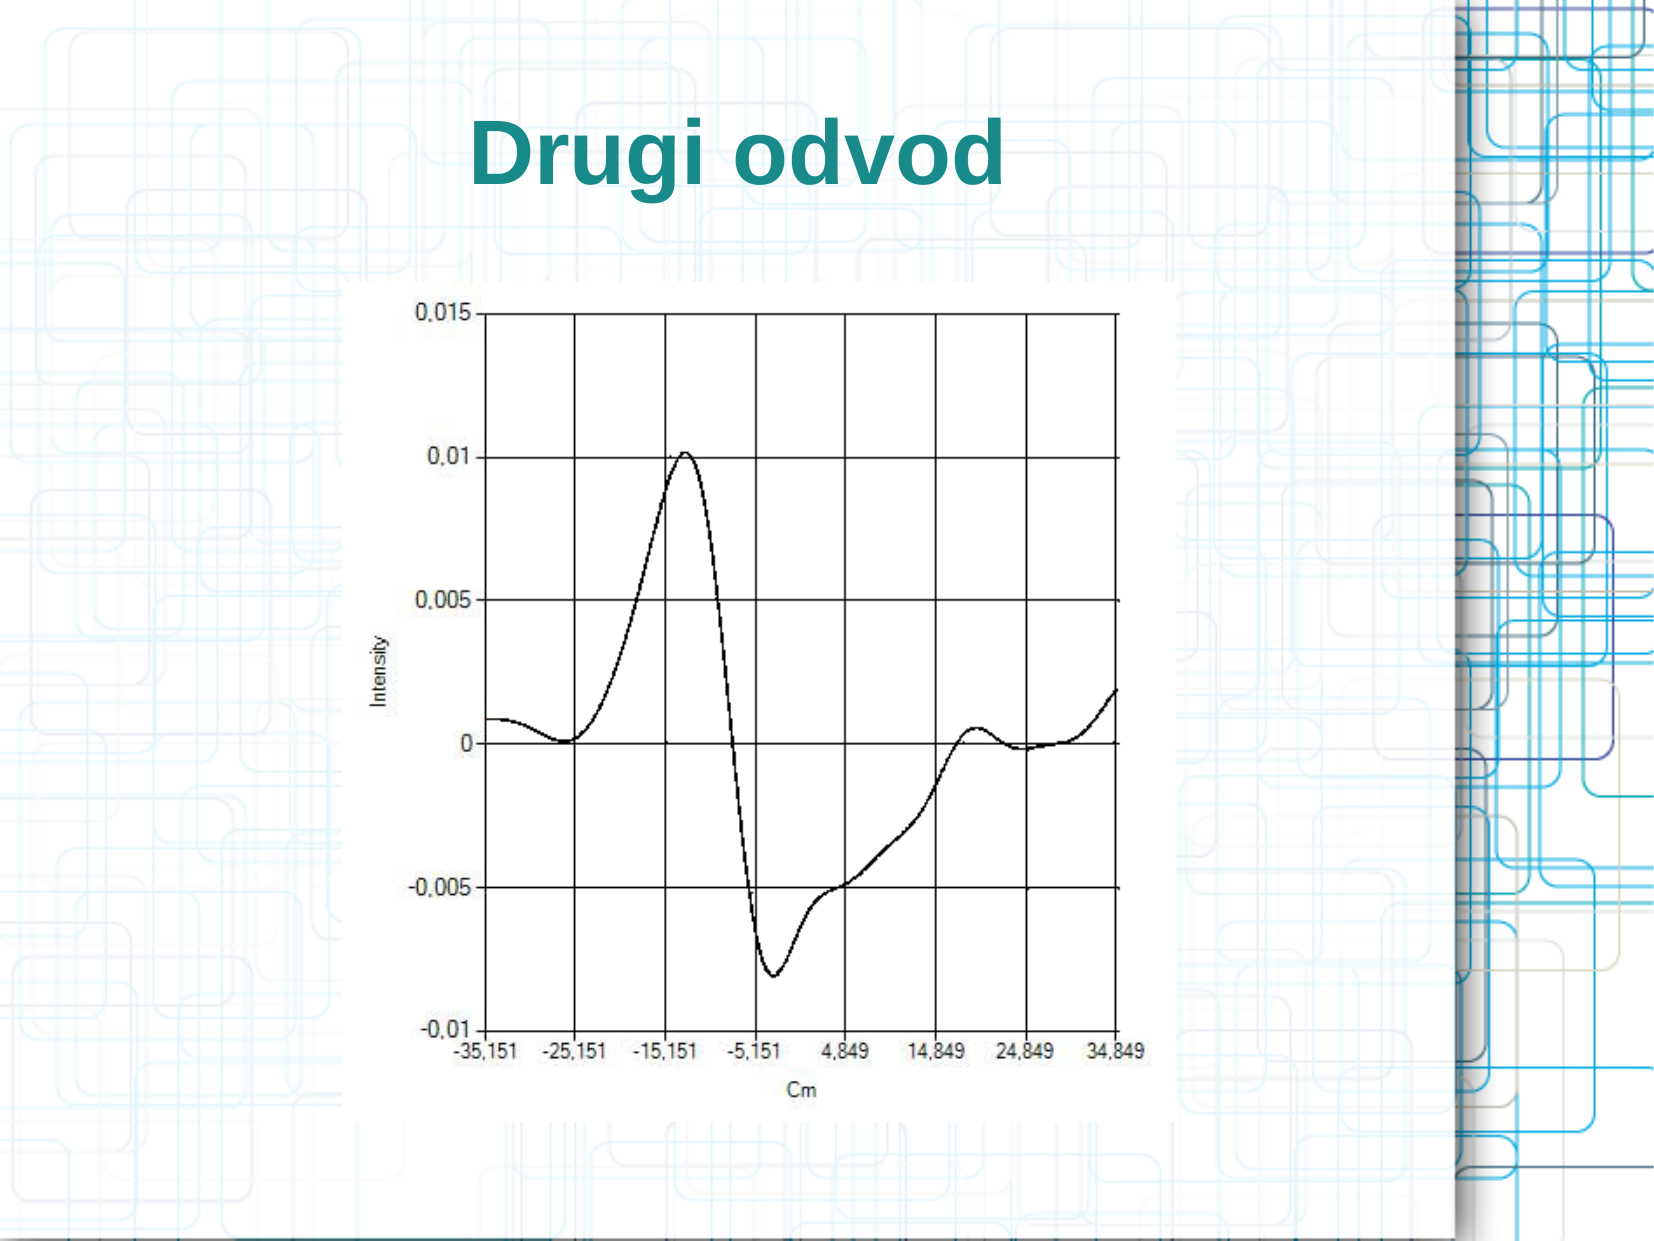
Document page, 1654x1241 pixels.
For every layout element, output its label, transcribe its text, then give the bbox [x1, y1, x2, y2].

picture [0, 0, 1654, 1241]
title Drugi odvod [59, 49, 1418, 257]
